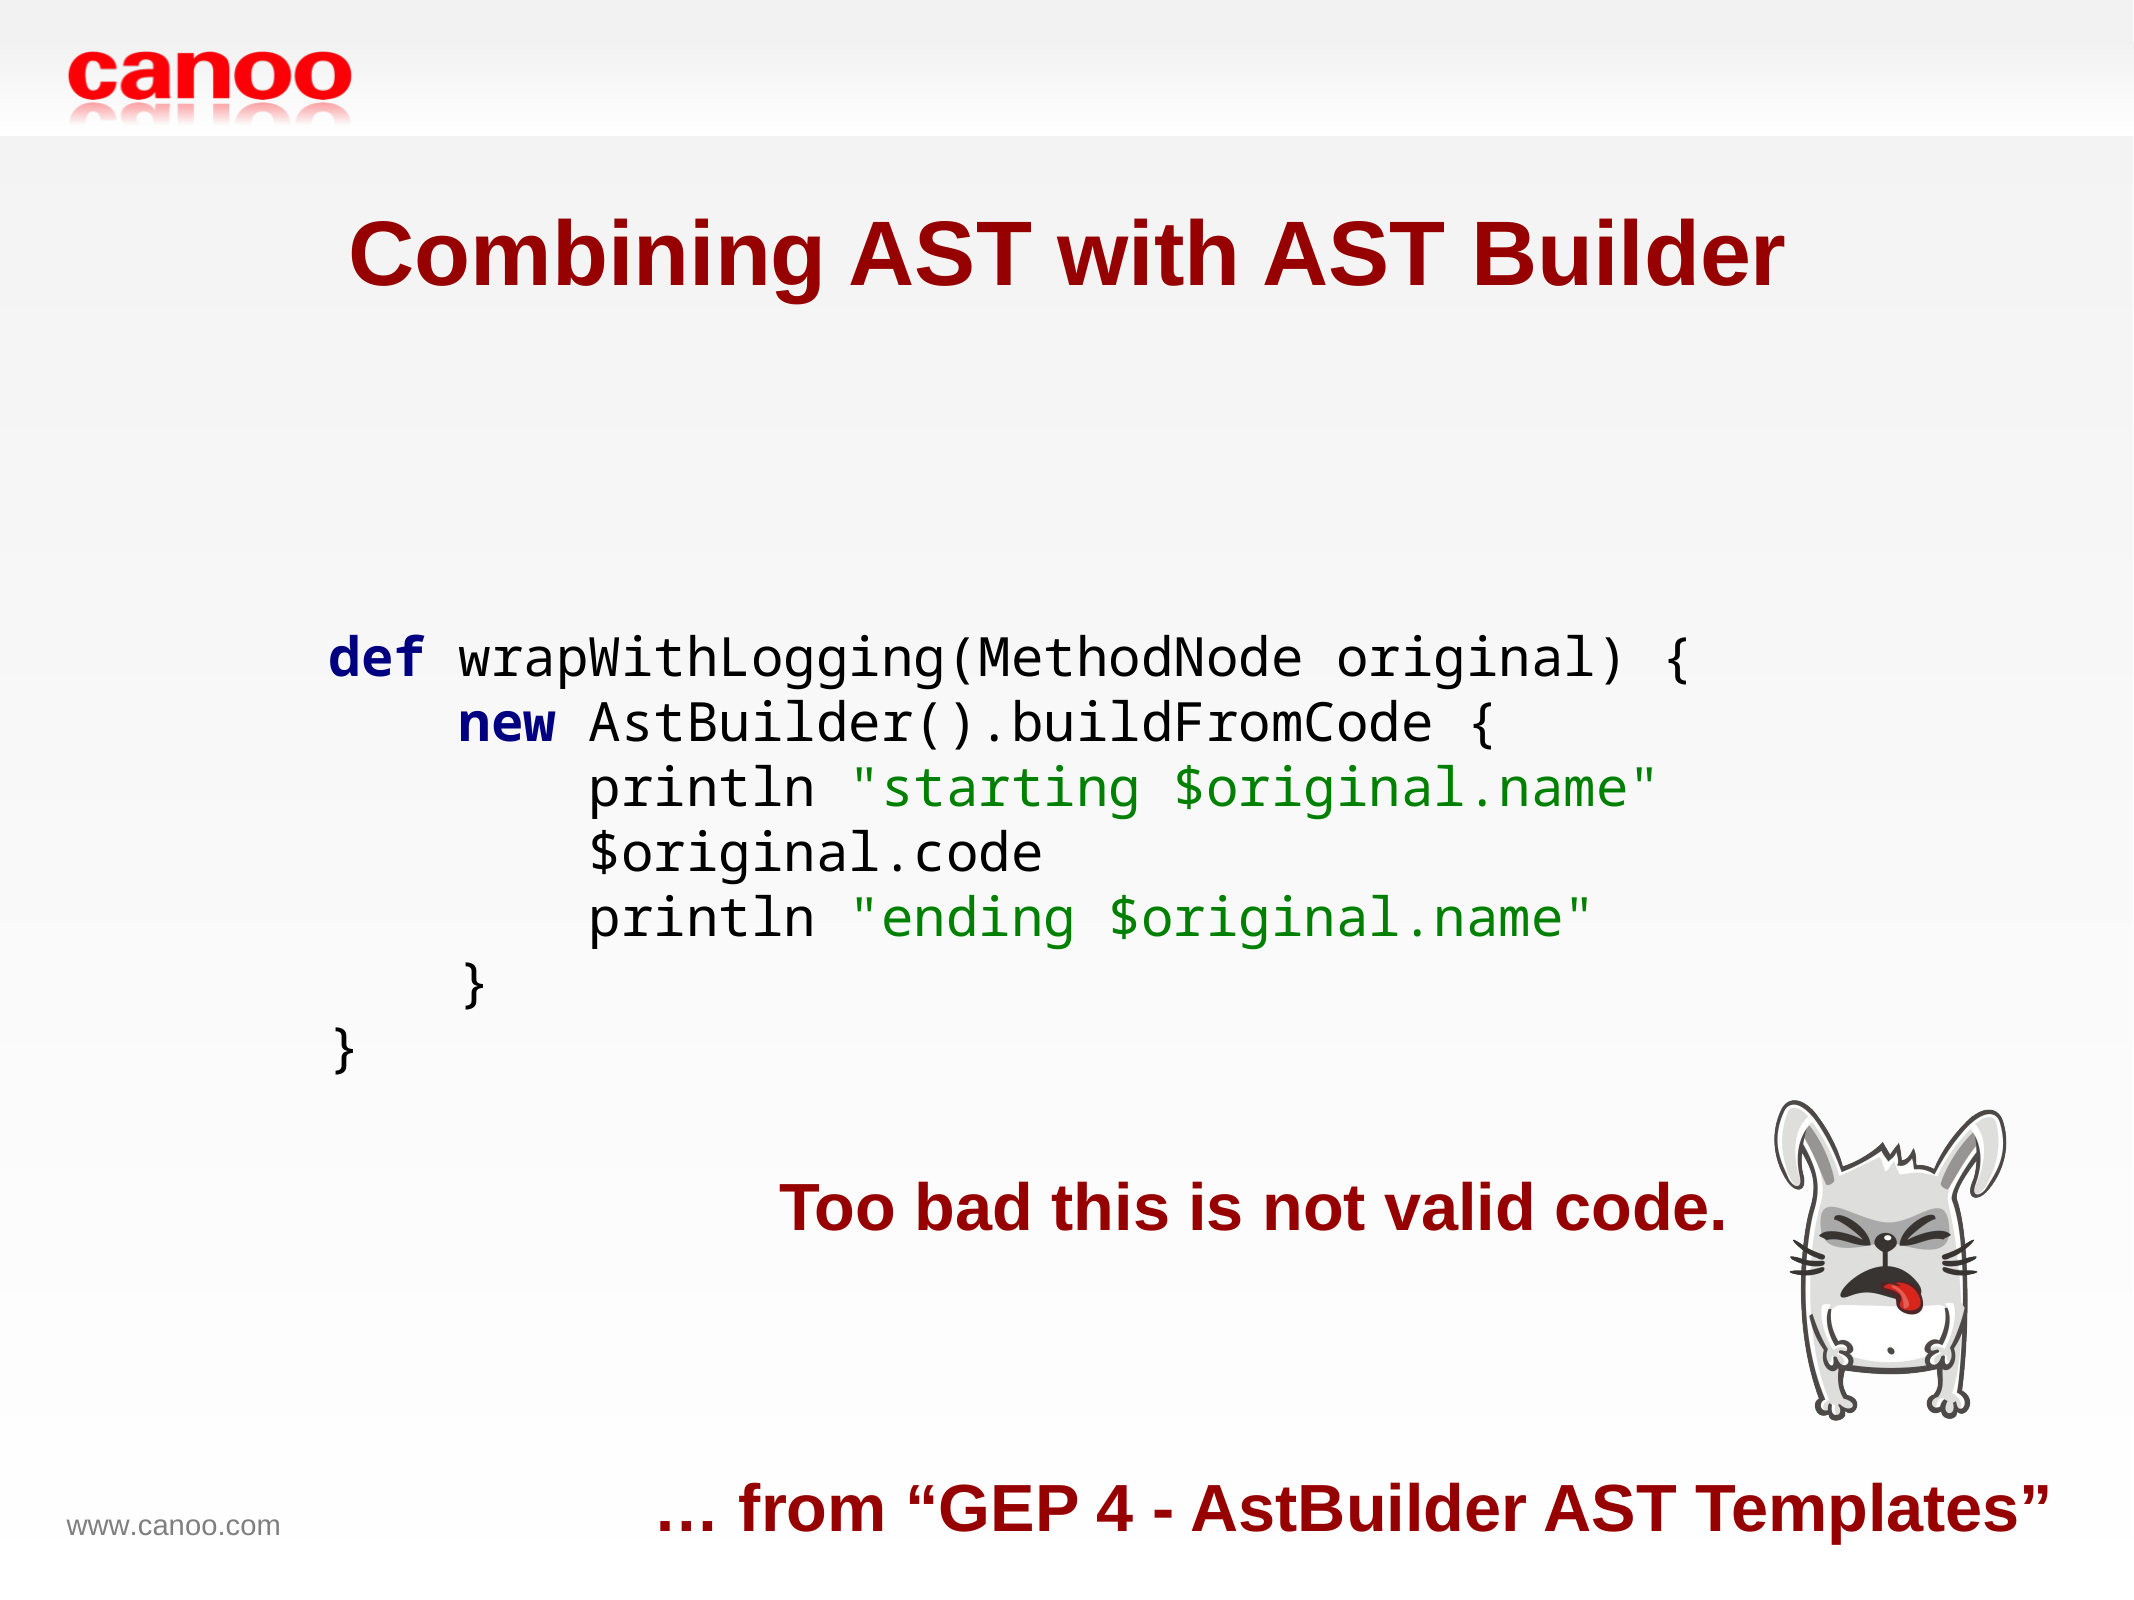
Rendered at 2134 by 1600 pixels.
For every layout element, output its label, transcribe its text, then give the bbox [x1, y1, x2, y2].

title … from “GEP 4 - AstBuilder AST Templates” [50, 1450, 2063, 1560]
picture [65, 48, 353, 154]
title Combining AST with AST Builder [62, 185, 2075, 313]
picture [1773, 1096, 2010, 1421]
subtitle def wrapWithLogging(MethodNode original) { new AstBuilder().buildFromCode { println "starting $original.name" $original.code println "ending $original.name" } } [328, 371, 1805, 1414]
title Too bad this is not valid code. [138, 1149, 1738, 1259]
